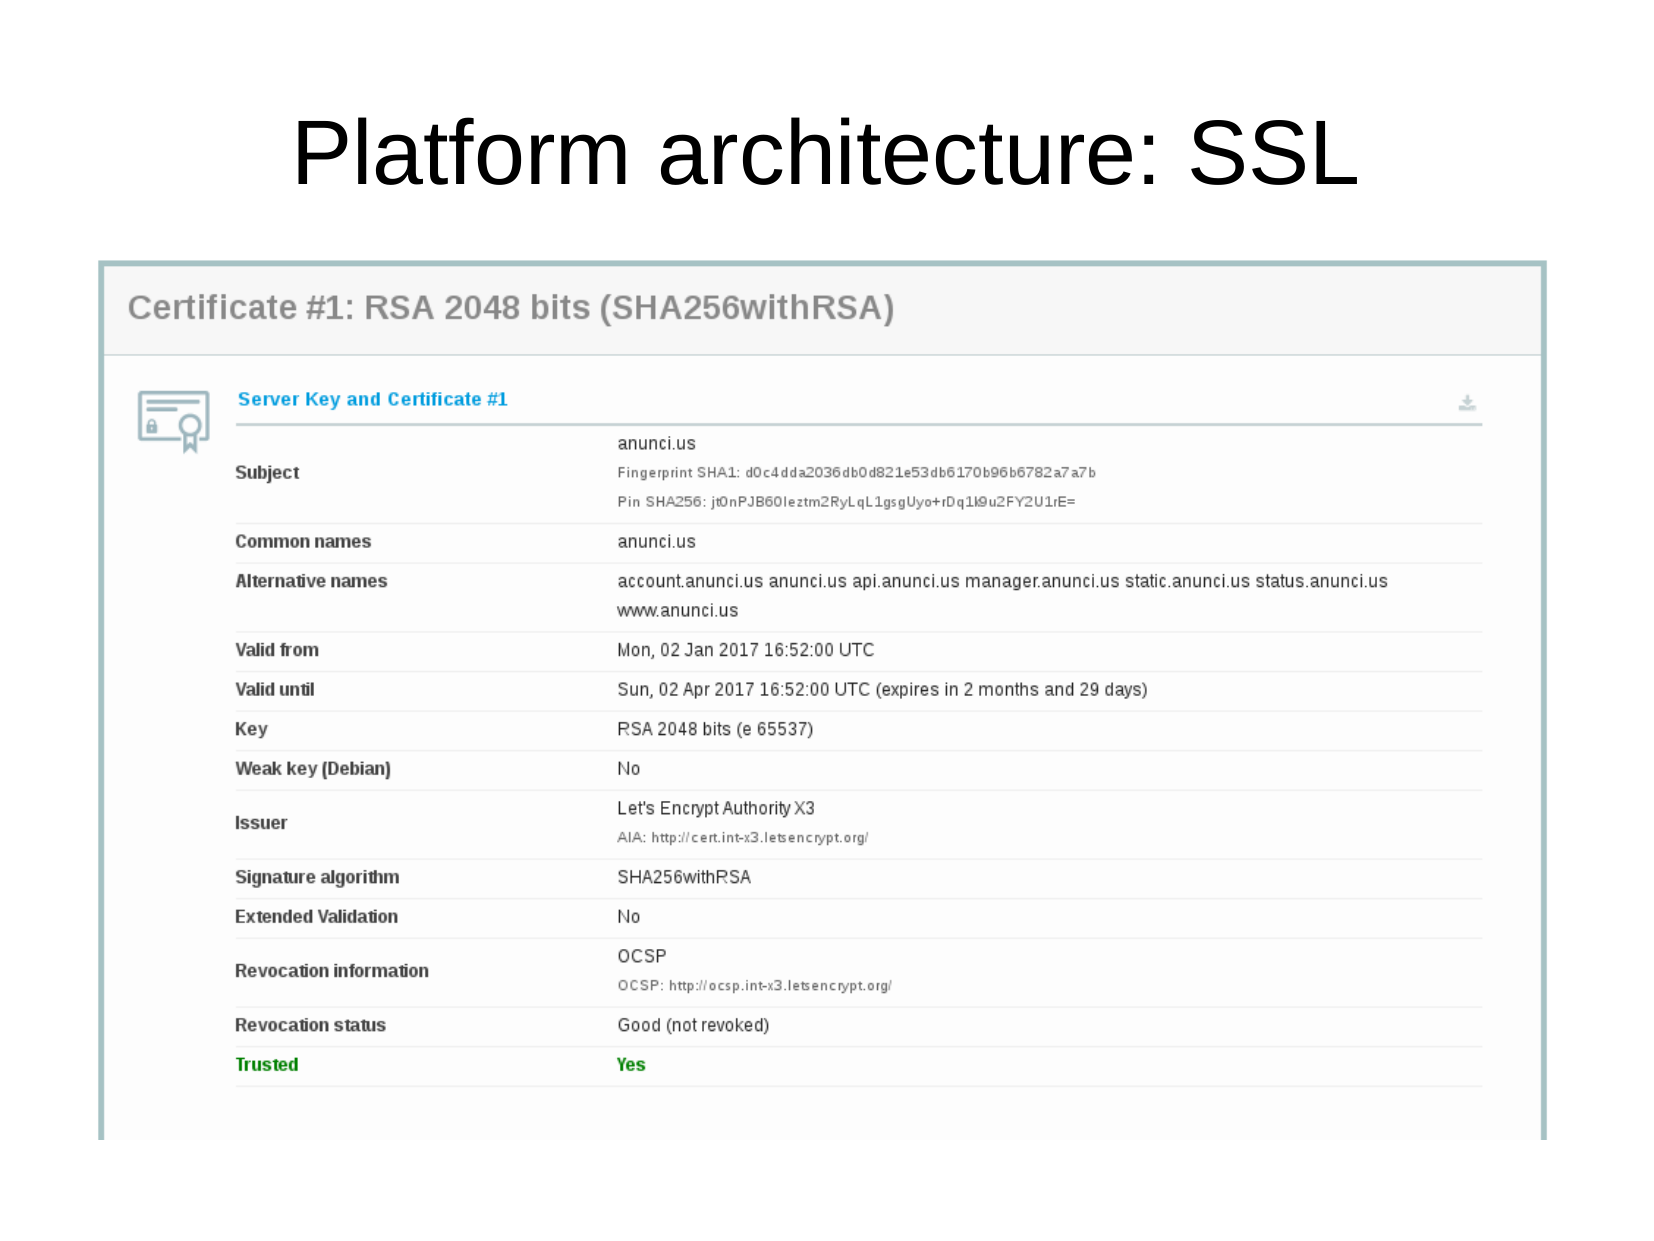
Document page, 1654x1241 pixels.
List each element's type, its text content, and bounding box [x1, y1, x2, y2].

title Platform architecture: SSL [82, 49, 1571, 246]
picture [75, 246, 1572, 1141]
